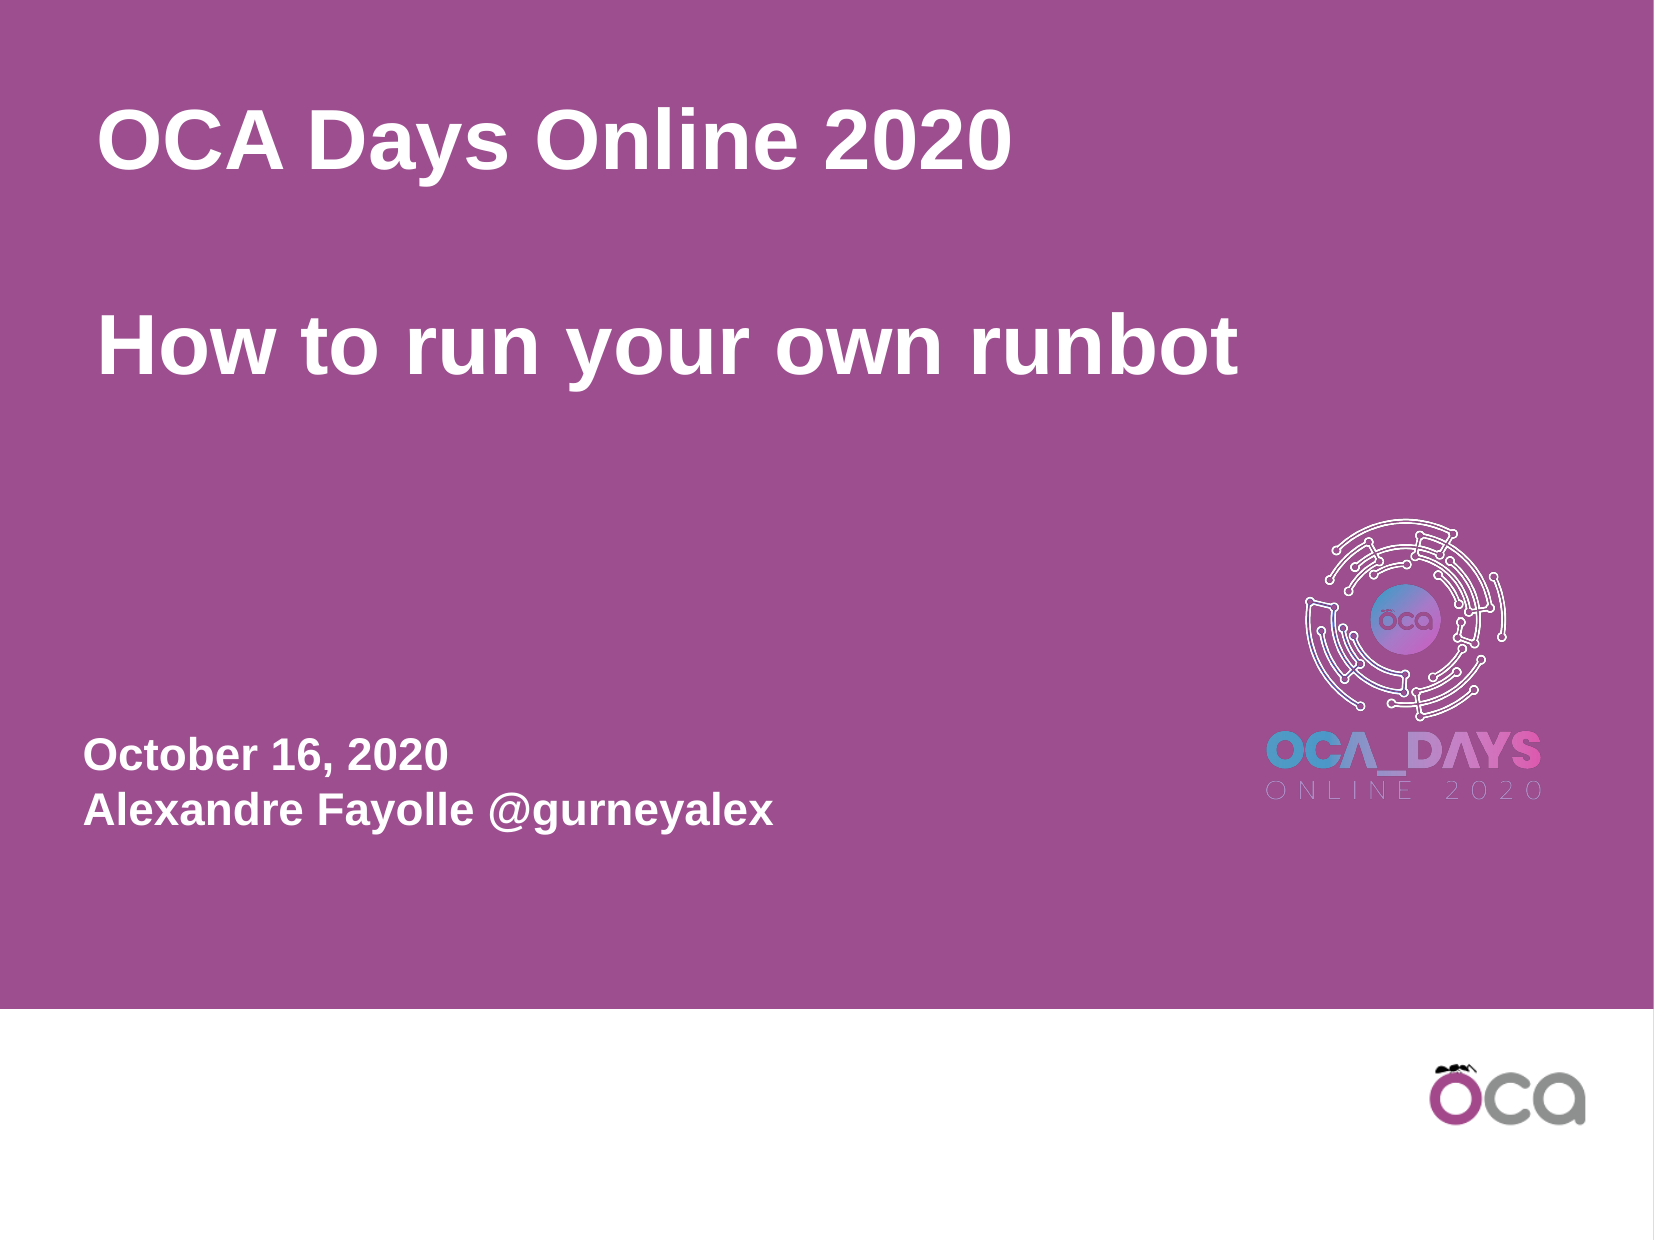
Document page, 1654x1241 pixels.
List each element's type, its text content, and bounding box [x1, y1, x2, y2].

subtitle October 16, 2020 Alexandre Fayolle @gurneyalex [82, 630, 1323, 930]
picture [1263, 502, 1544, 817]
title OCA Days Online 2020 How to run your own runbot [82, 70, 1573, 503]
picture [0, 1009, 1654, 1241]
